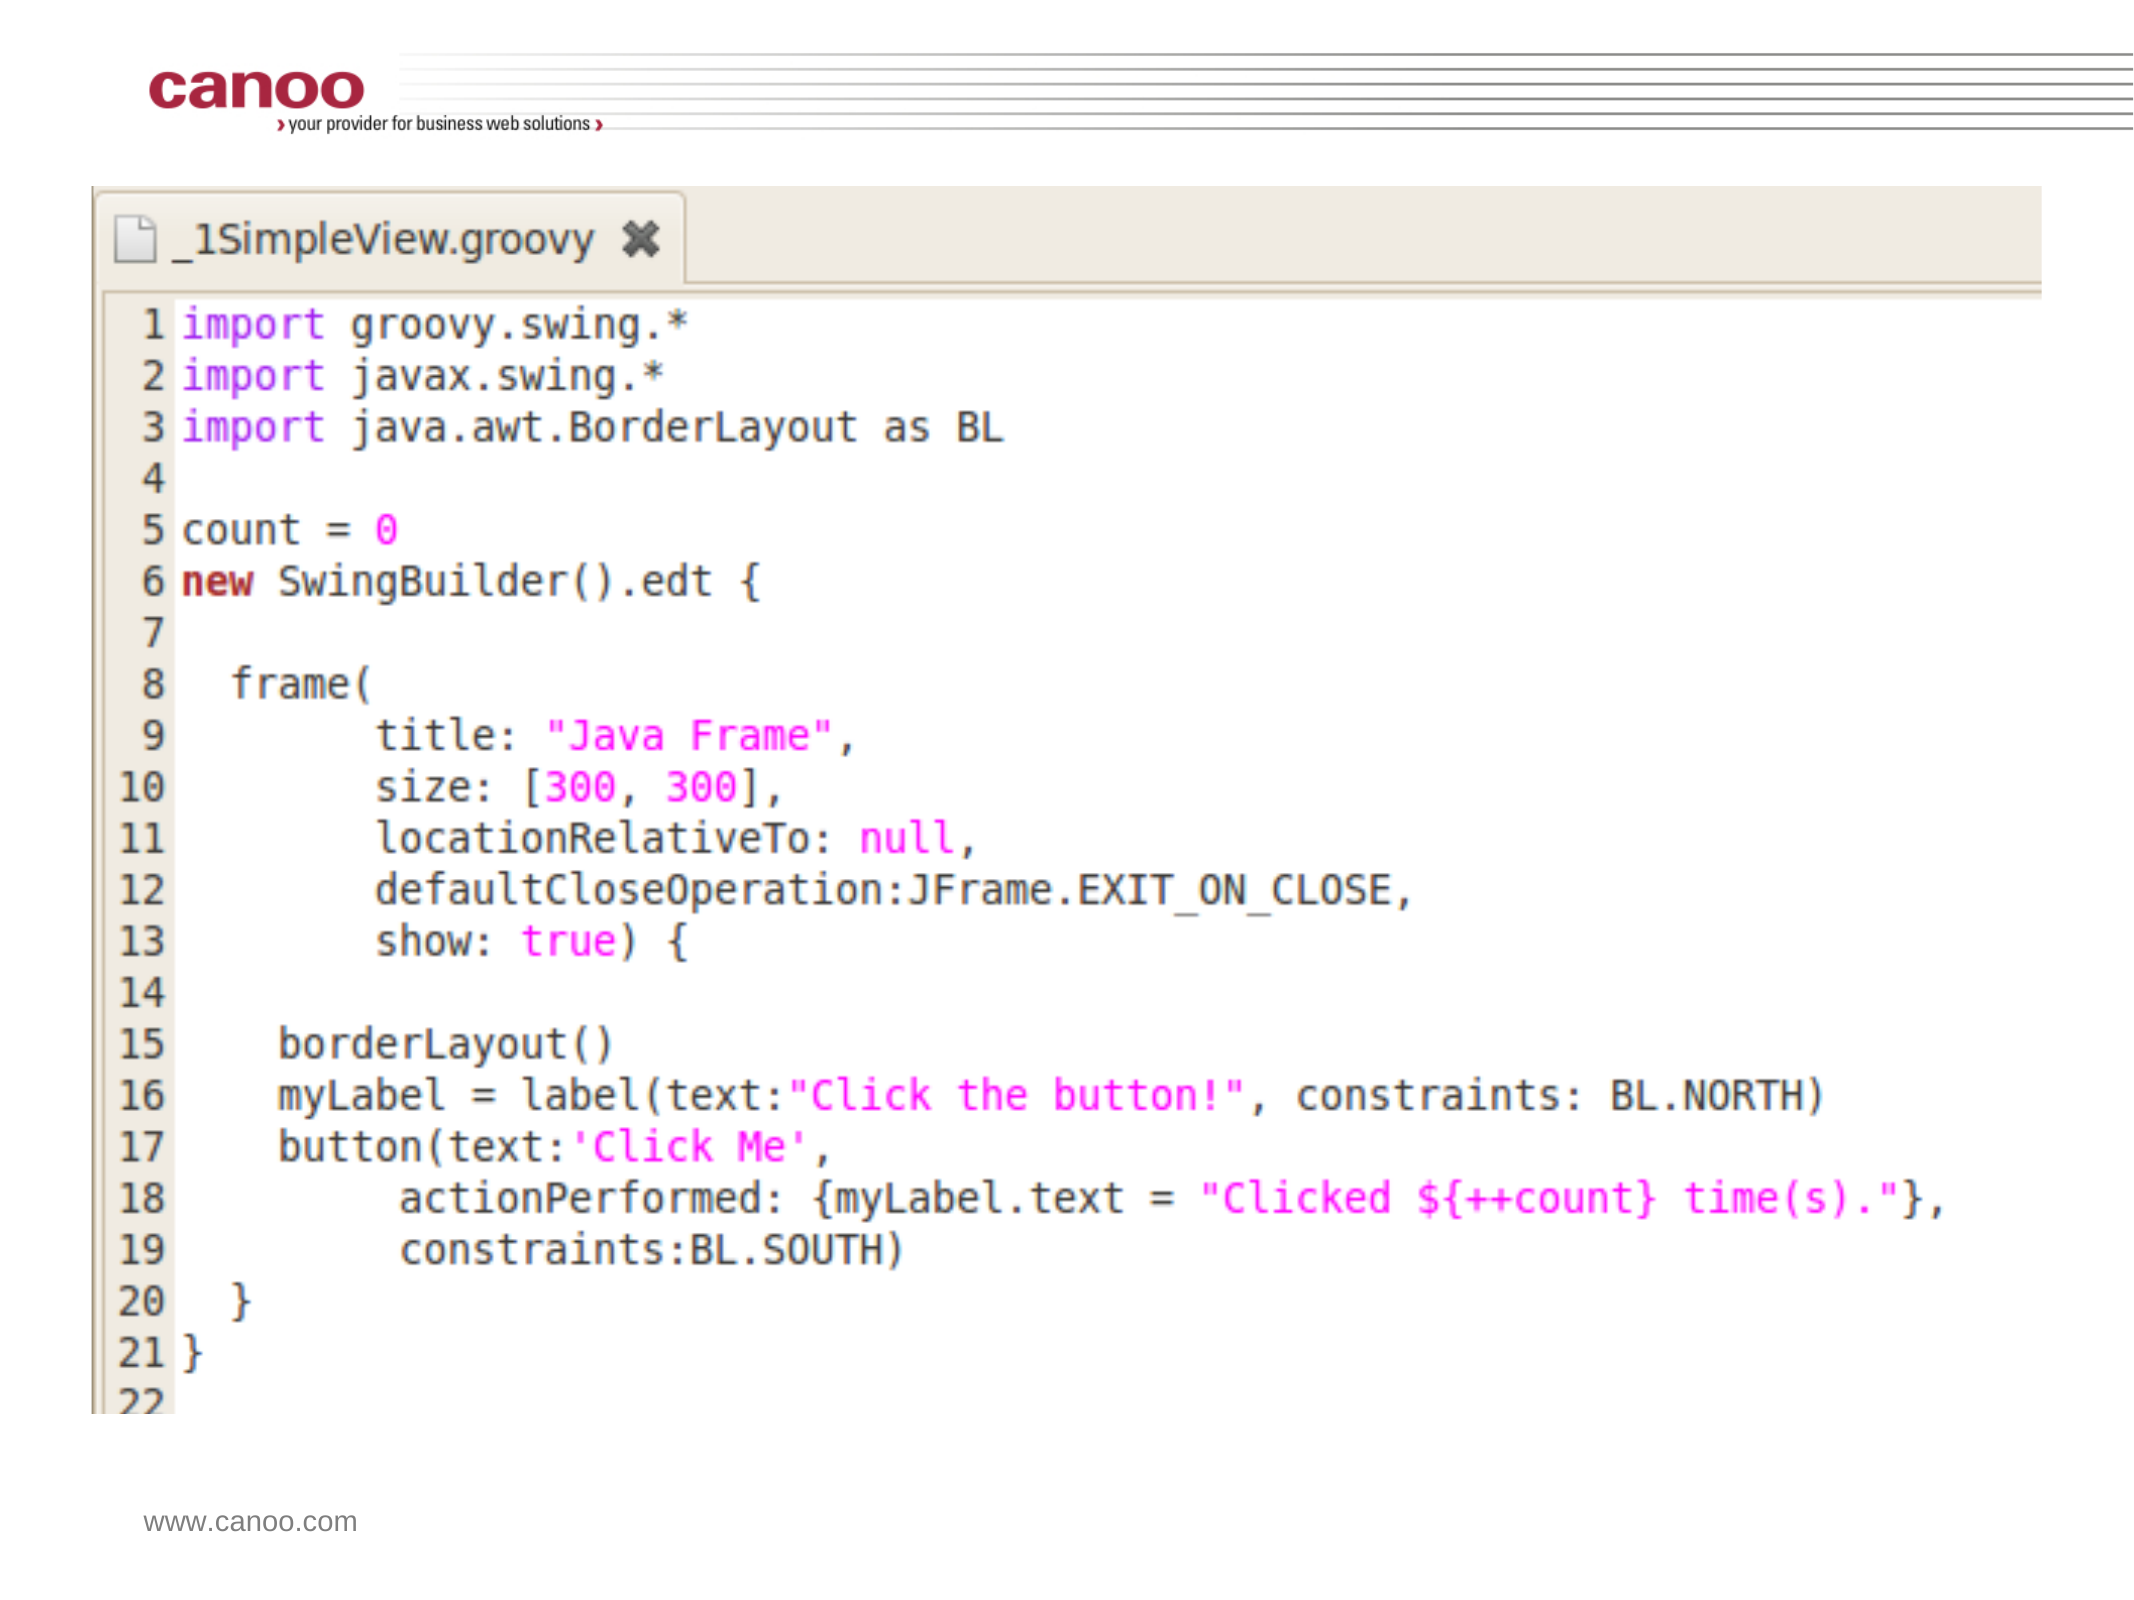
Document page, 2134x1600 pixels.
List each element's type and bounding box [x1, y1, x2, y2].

picture [0, 21, 2134, 1414]
